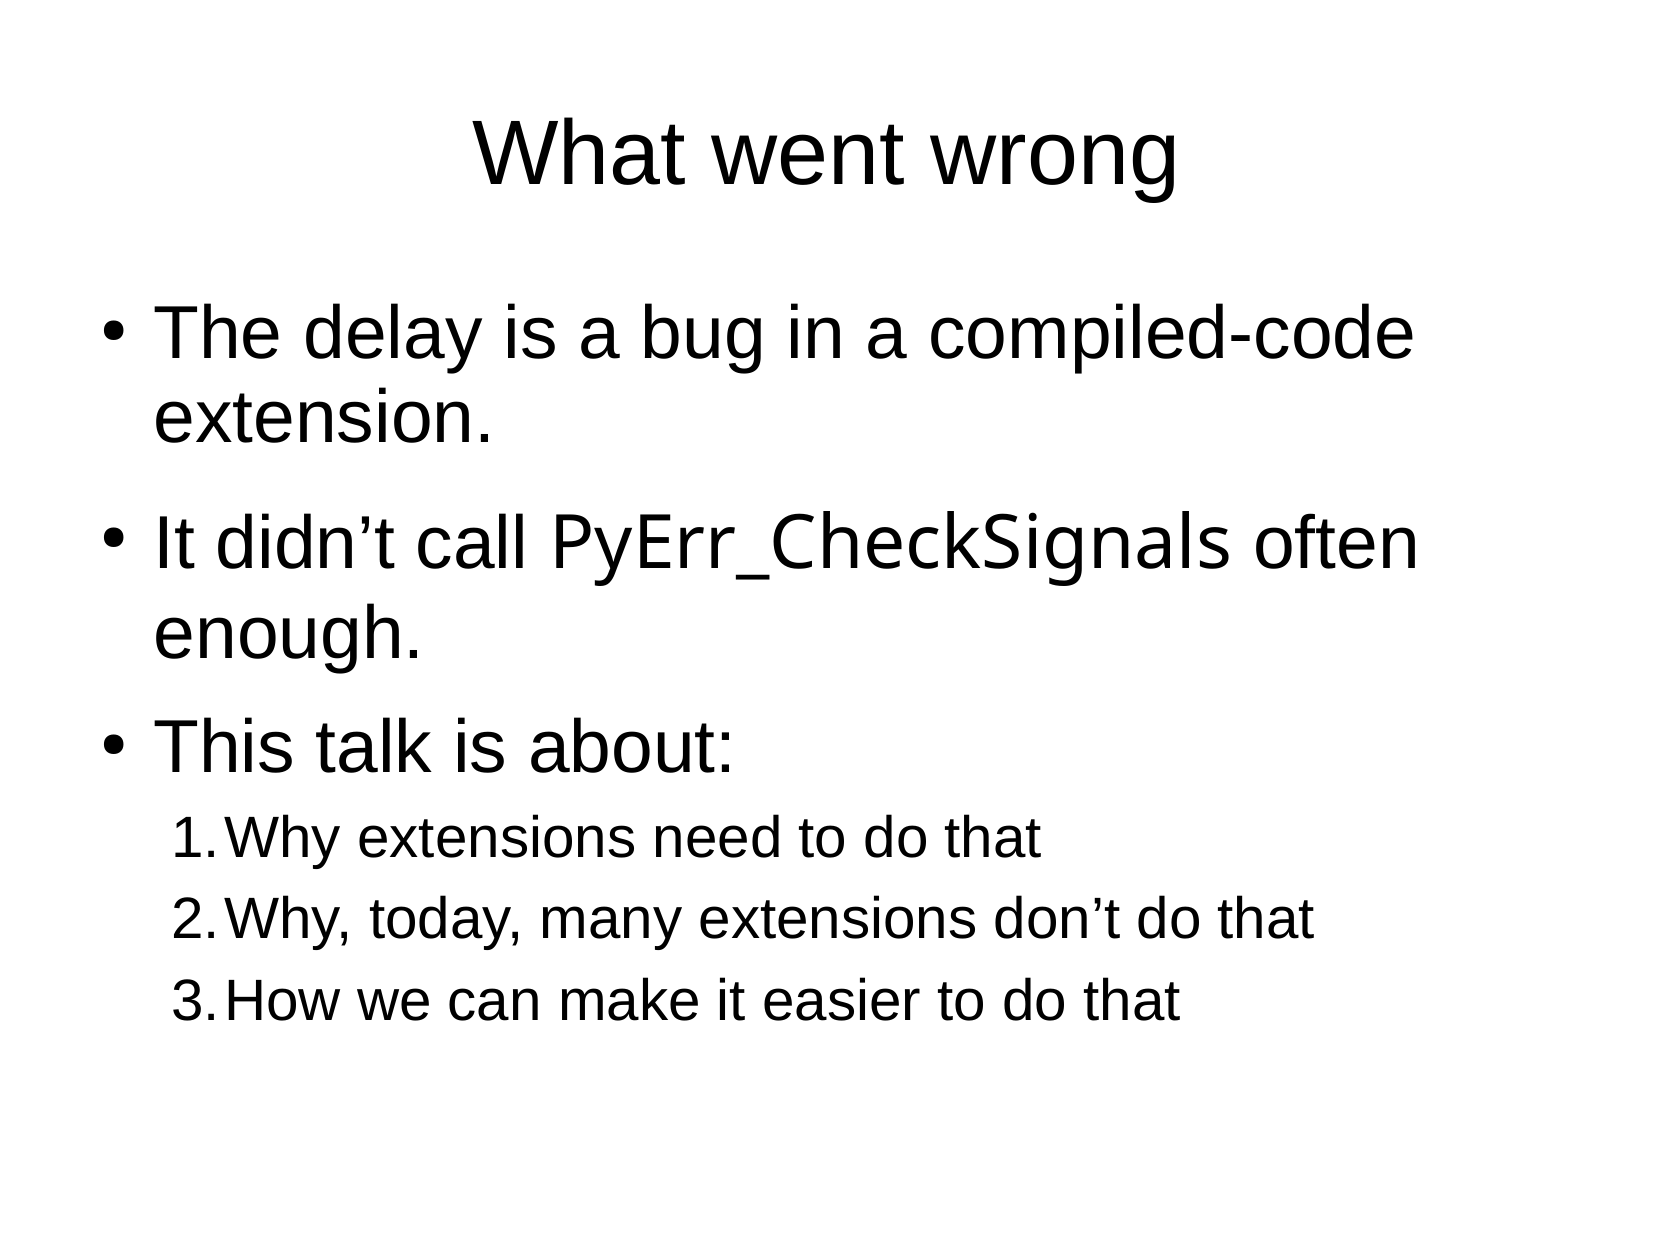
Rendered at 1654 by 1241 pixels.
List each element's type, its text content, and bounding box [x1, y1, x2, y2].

list The delay is a bug in a compiled-code extension. It didn’t call PyErr_CheckSignals often enough. This talk is about: Why extensions need to do that Why, today, many extensions don’t do that How we can make it easier to do that [82, 290, 1571, 1201]
title What went wrong [82, 101, 1571, 205]
